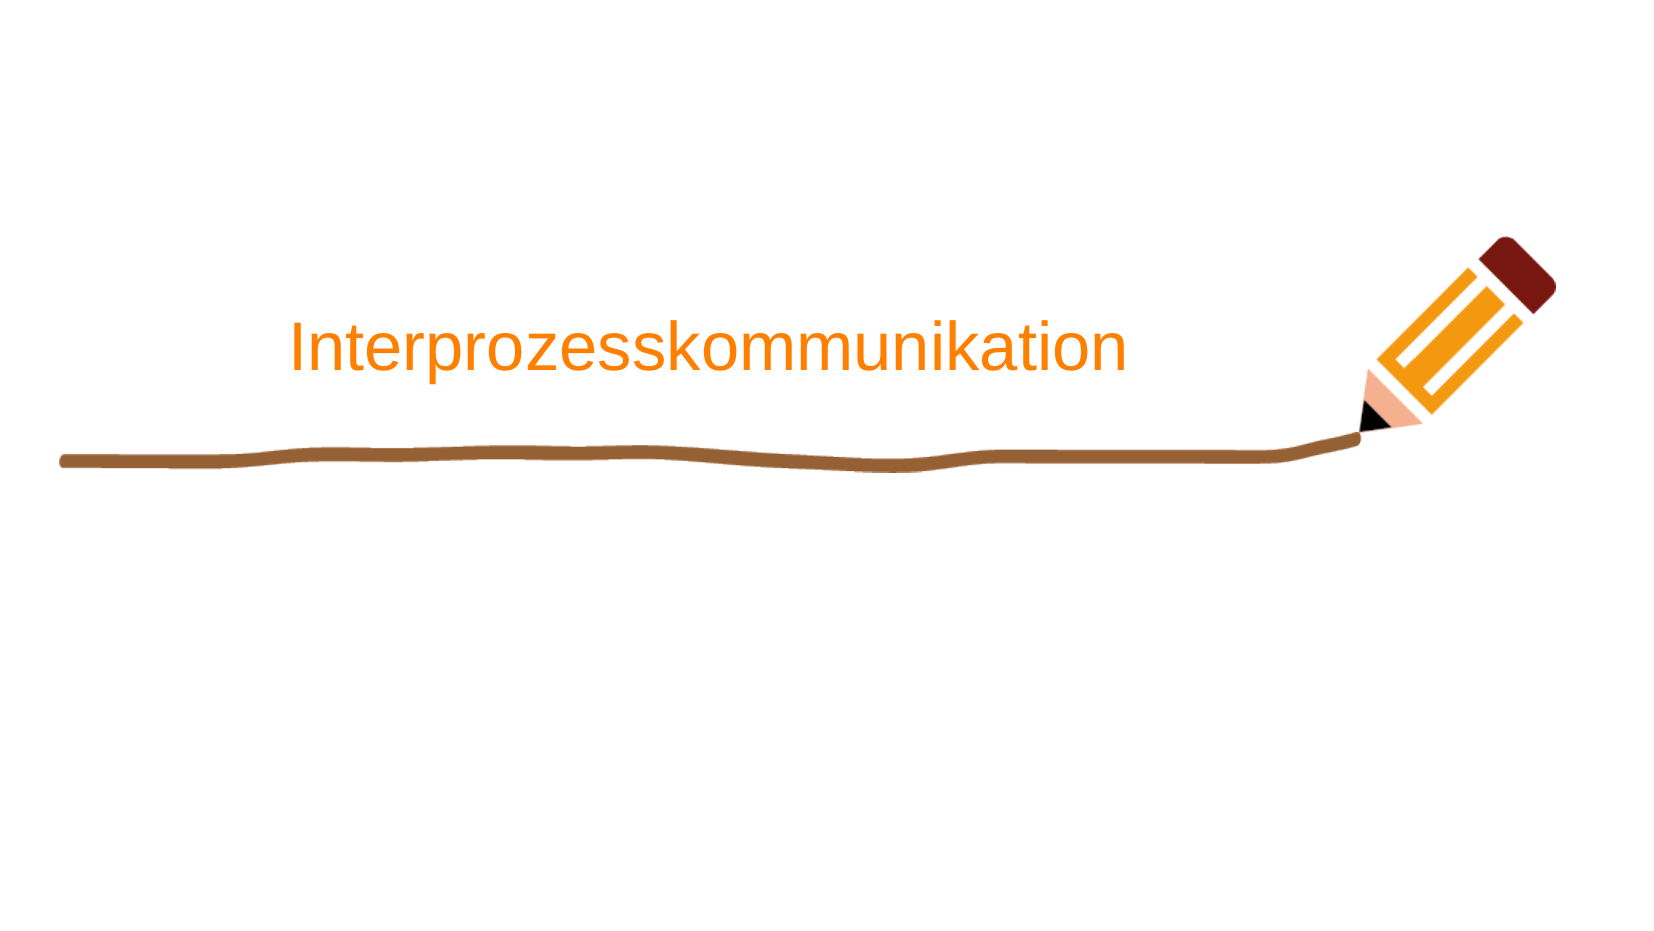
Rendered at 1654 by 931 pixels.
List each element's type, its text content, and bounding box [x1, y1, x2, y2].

picture [59, 236, 1556, 473]
title Interprozesskommunikation [88, 265, 1329, 429]
